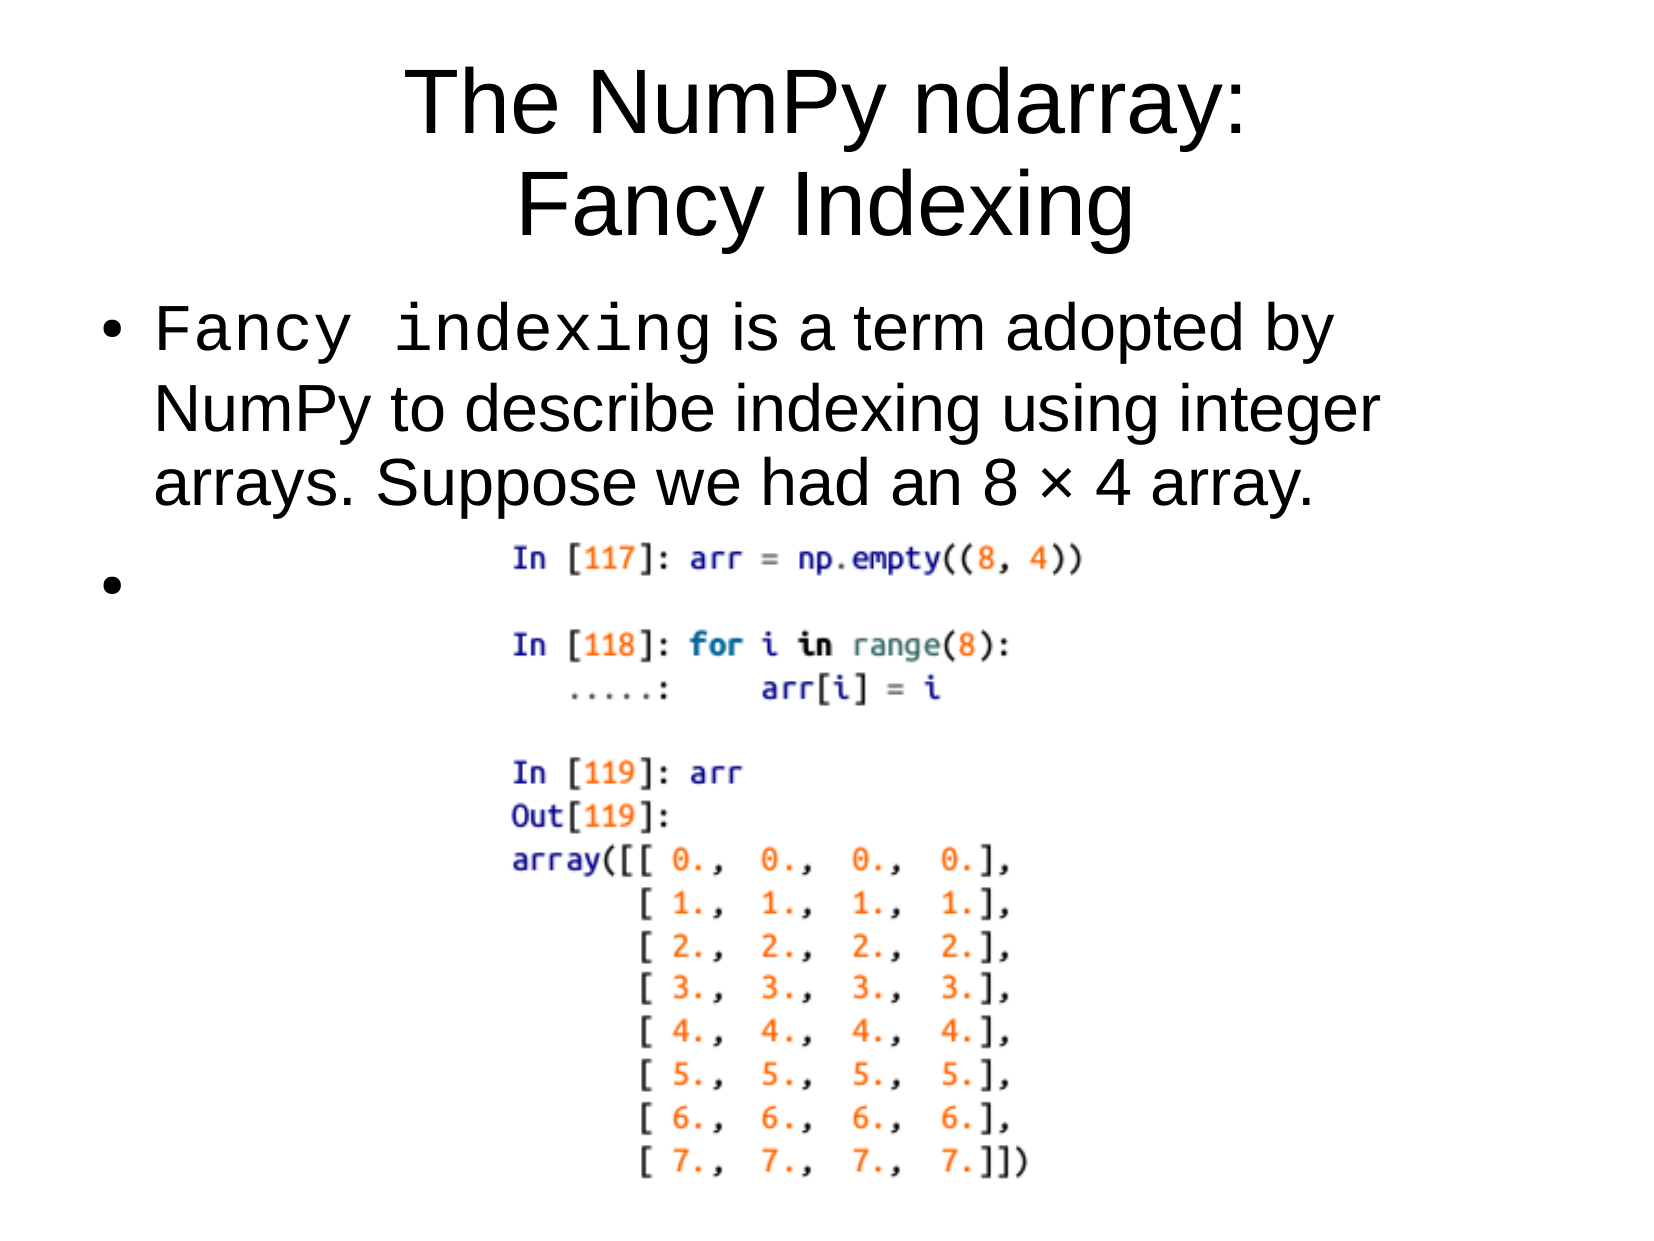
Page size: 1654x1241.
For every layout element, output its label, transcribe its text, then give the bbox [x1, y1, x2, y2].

list Fancy indexing is a term adopted by NumPy to describe indexing using integer arrays. Suppose we had an 8 × 4 array. [82, 290, 1571, 1010]
picture [510, 539, 1093, 1183]
title The NumPy ndarray: Fancy Indexing [82, 49, 1571, 257]
